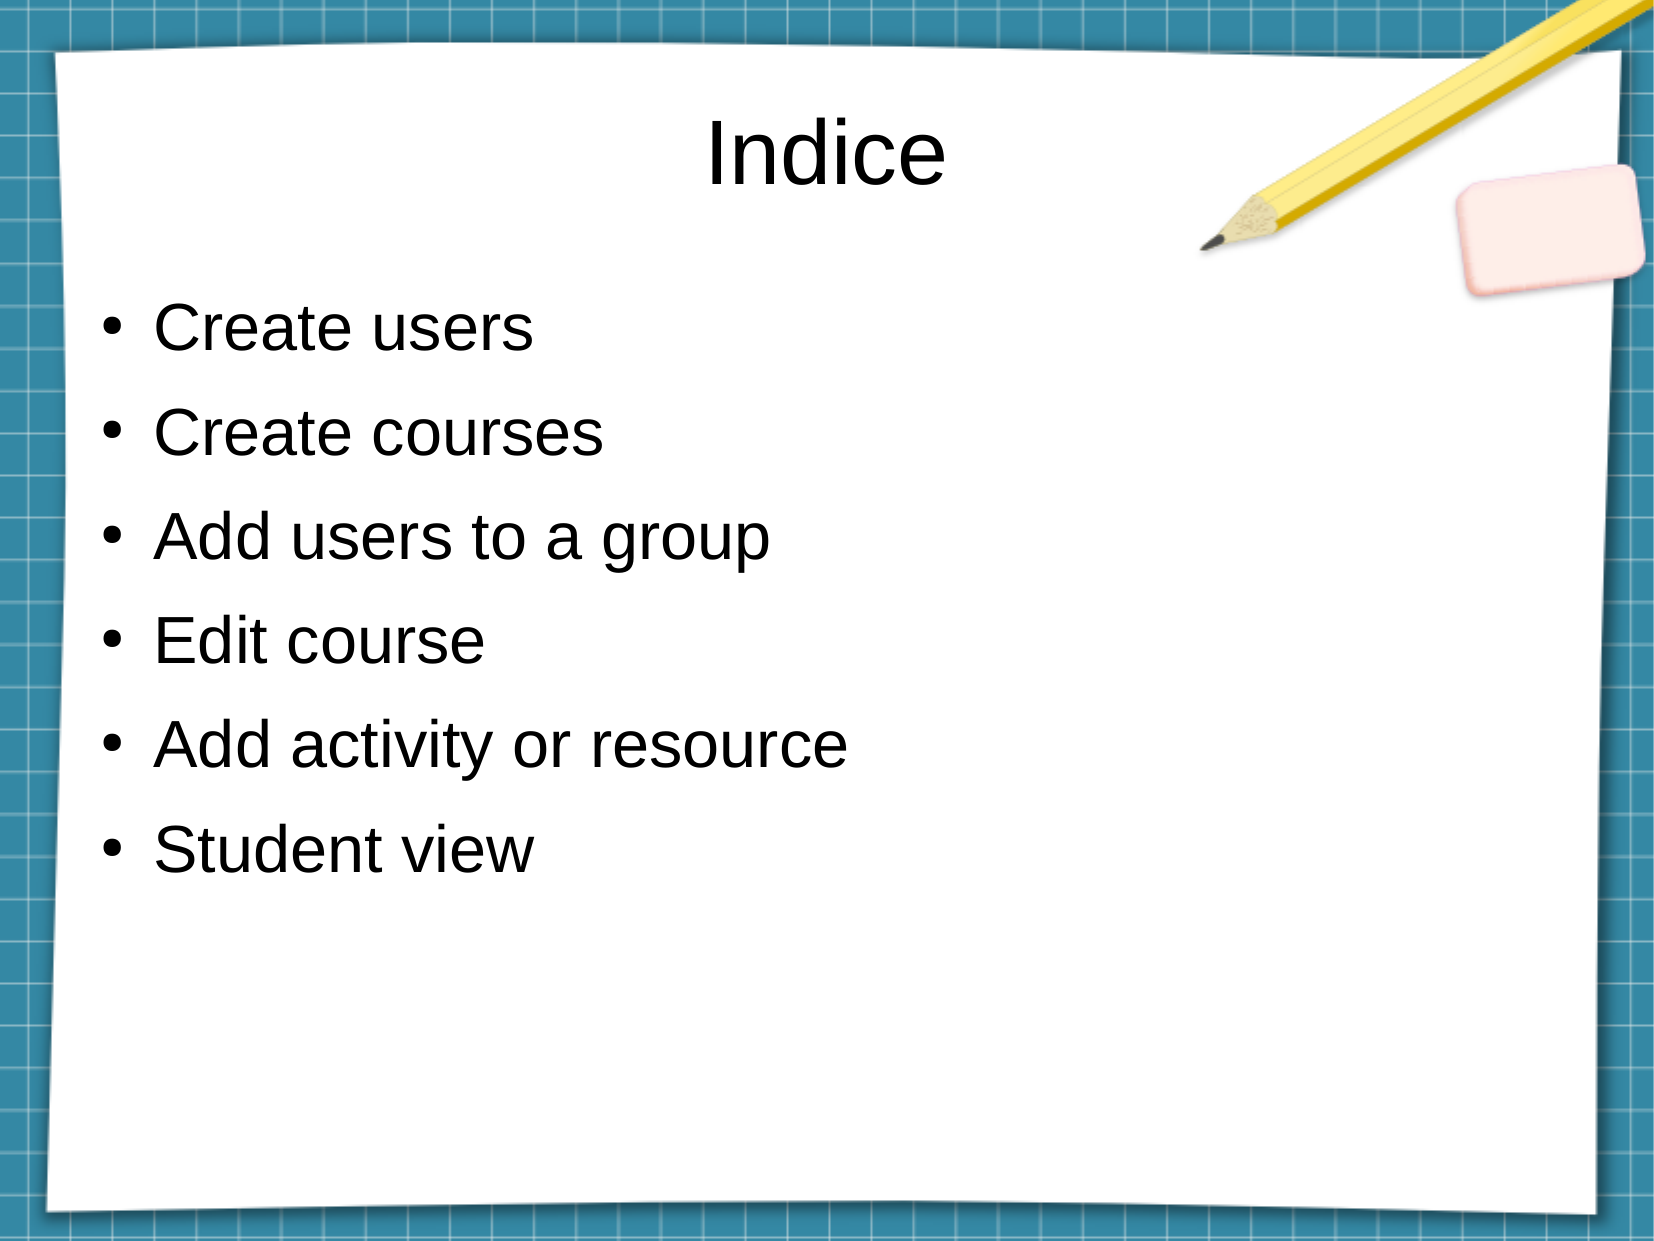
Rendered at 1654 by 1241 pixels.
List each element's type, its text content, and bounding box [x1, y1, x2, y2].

list Create users Create courses Add users to a group Edit course Add activity or resource Student view [82, 290, 1571, 1010]
title Indice [82, 49, 1571, 257]
picture [0, 0, 1654, 1241]
